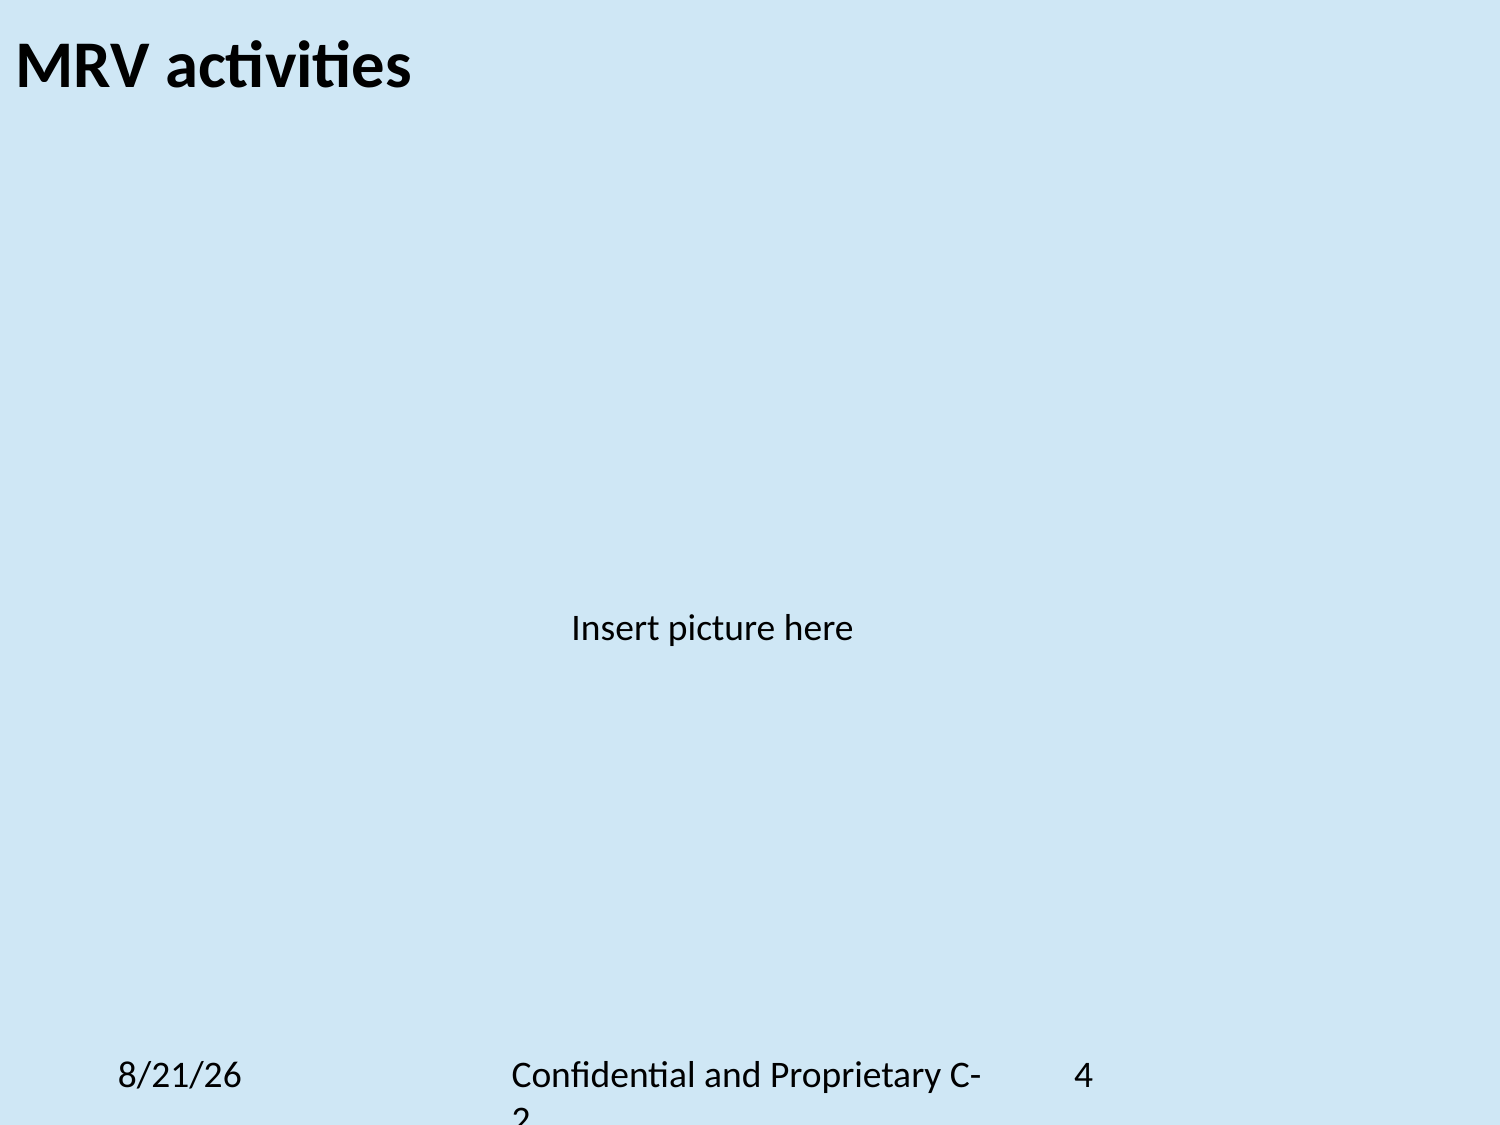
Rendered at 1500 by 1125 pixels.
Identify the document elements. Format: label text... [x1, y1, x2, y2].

footer Confidential and Proprietary C-2 [496, 1042, 1004, 1103]
slide_number 8/20/18 [103, 1042, 441, 1103]
text_box Insert picture here [556, 595, 1004, 656]
text_box MRV activities [0, 22, 738, 102]
slide_number <number> [1059, 1042, 1397, 1103]
